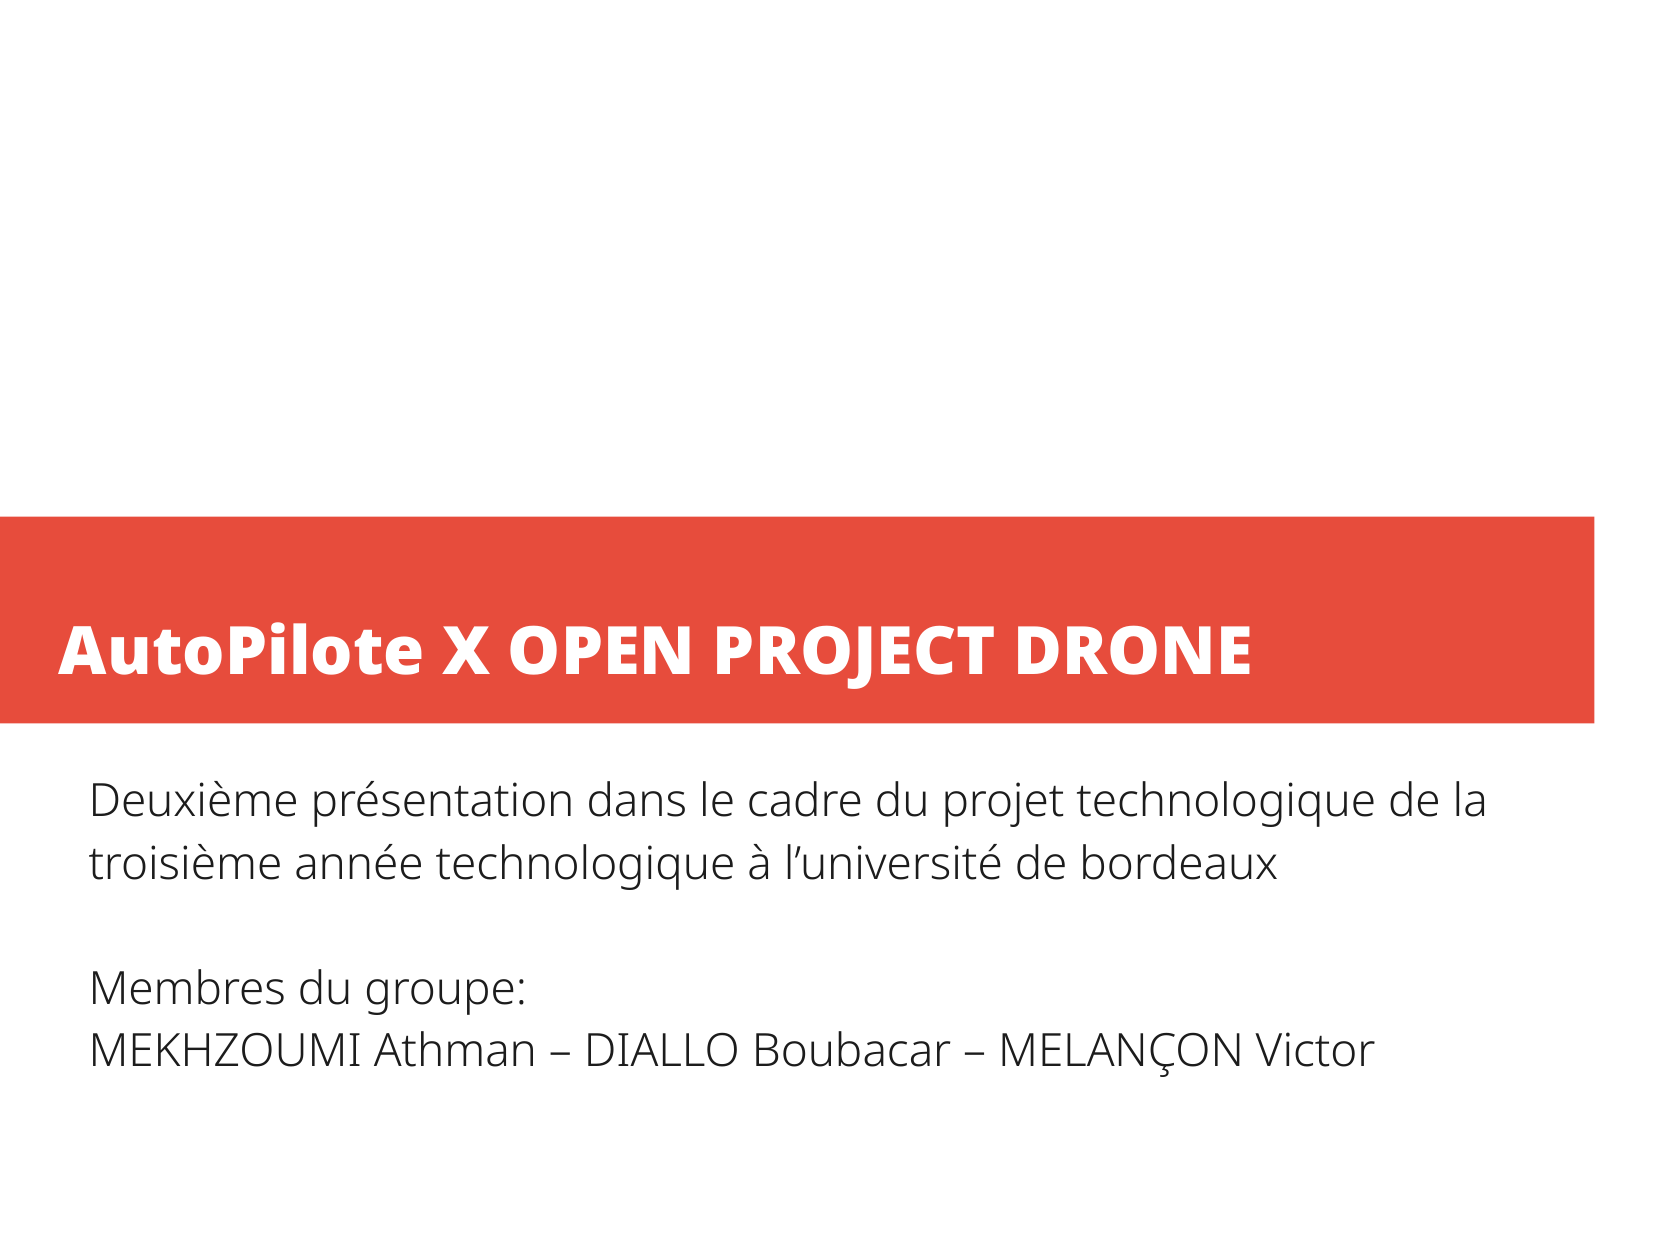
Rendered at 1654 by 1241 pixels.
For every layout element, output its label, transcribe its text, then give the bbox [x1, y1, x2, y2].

subtitle Deuxième présentation dans le cadre du projet technologique de la troisième année technologique à l’université de bordeaux Membres du groupe: MEKHZOUMI Athman – DIALLO Boubacar – MELANÇON Victor [88, 767, 1595, 1182]
title AutoPilote X OPEN PROJECT DRONE [59, 546, 1595, 694]
